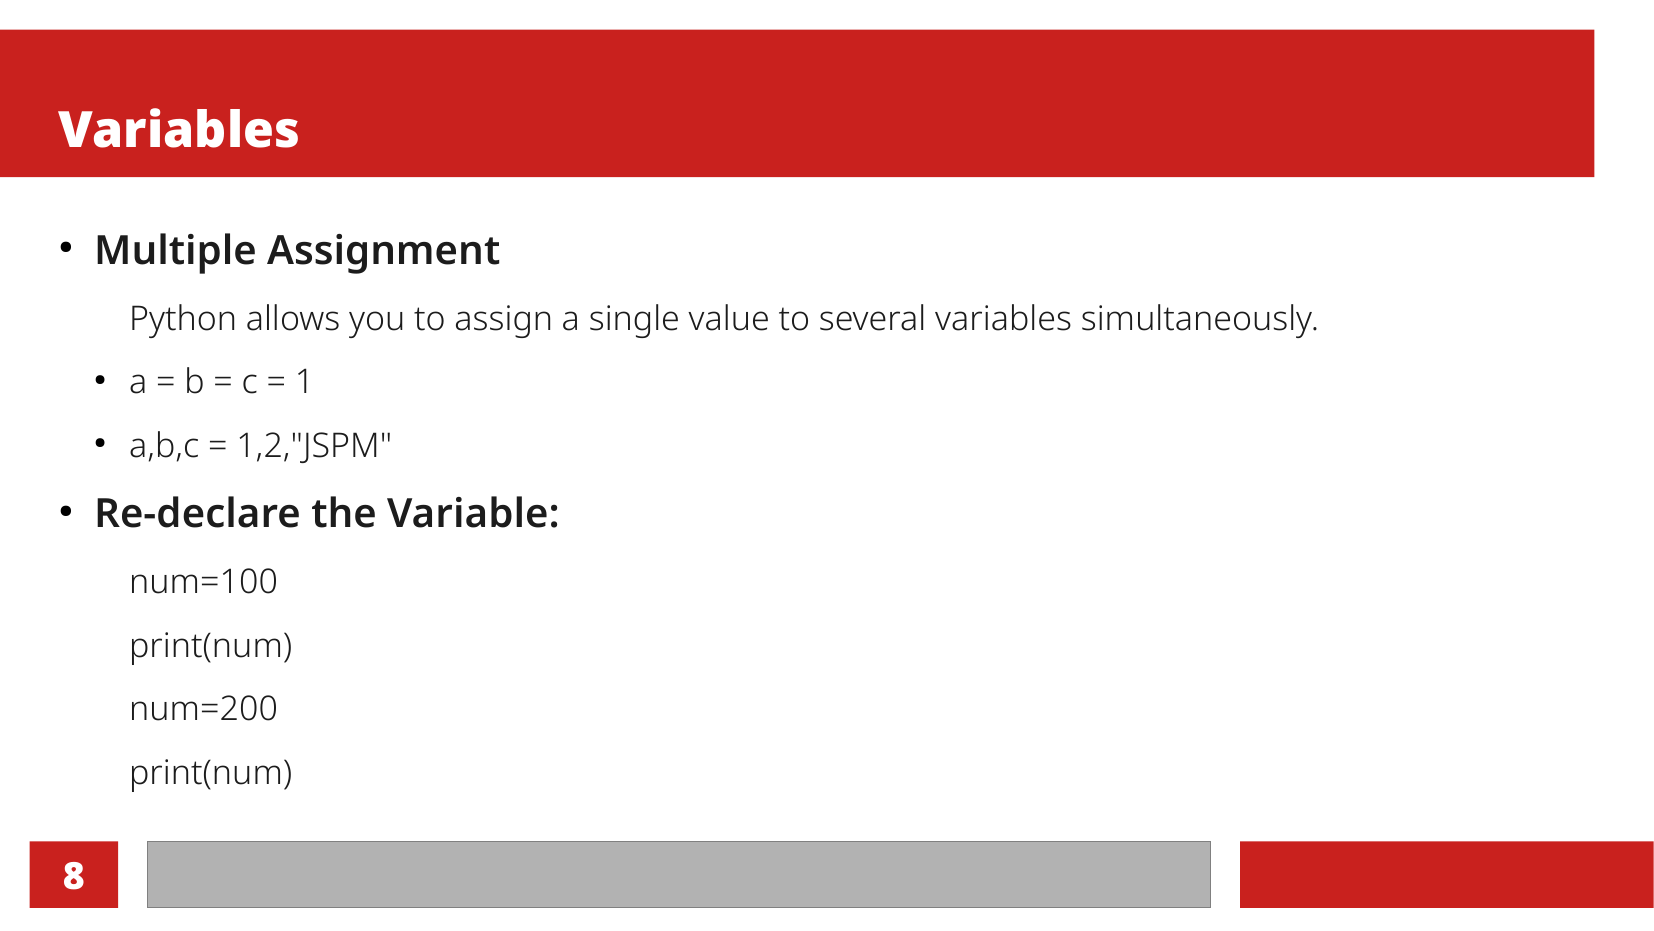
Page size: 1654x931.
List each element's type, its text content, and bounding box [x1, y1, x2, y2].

title Variables [59, 44, 1595, 163]
list Multiple Assignment Python allows you to assign a single value to several variables simultaneously. a = b = c = 1 a,b,c = 1,2,"JSPM" Re-declare the Variable: num=100 print(num) num=200 print(num) [59, 221, 1565, 798]
